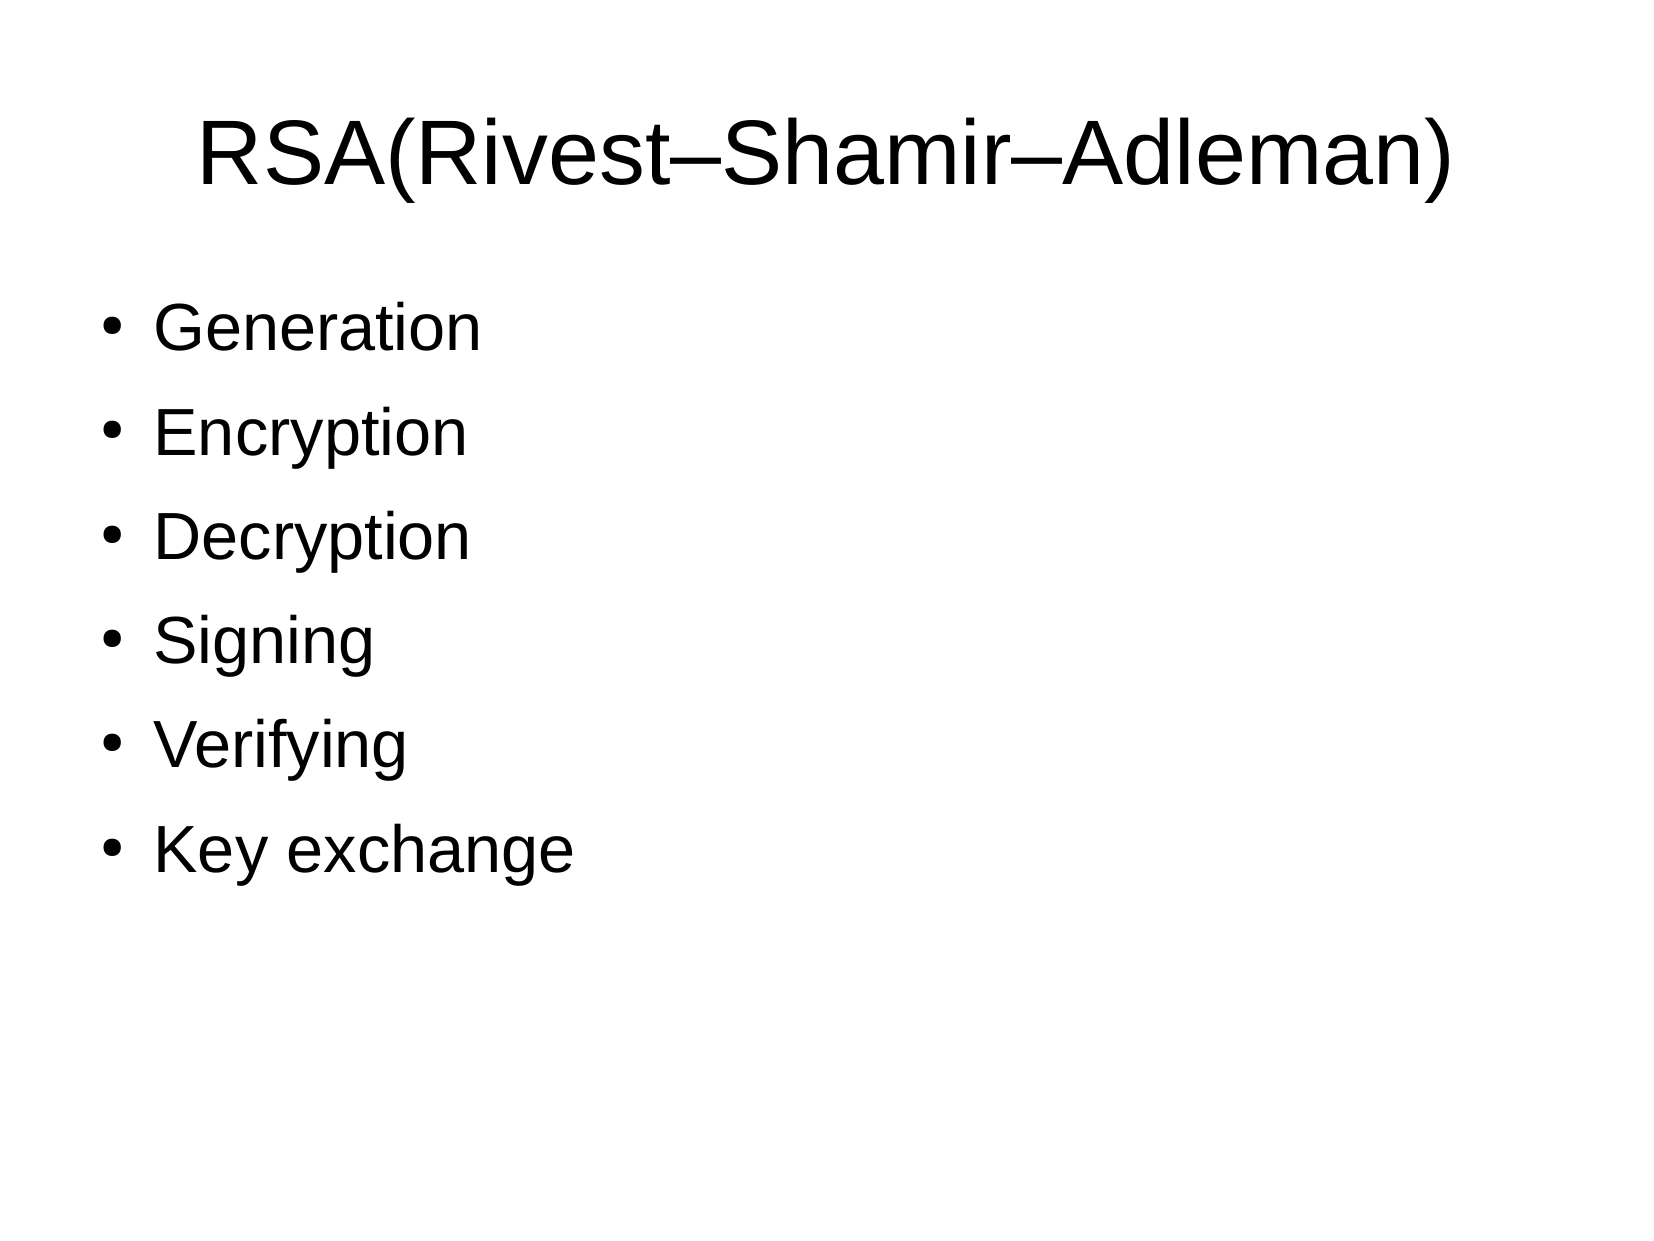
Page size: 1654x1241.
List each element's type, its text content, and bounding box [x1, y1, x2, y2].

title RSA(Rivest–Shamir–Adleman) [82, 49, 1571, 257]
list Generation Encryption Decryption Signing Verifying Key exchange [82, 290, 1571, 1010]
